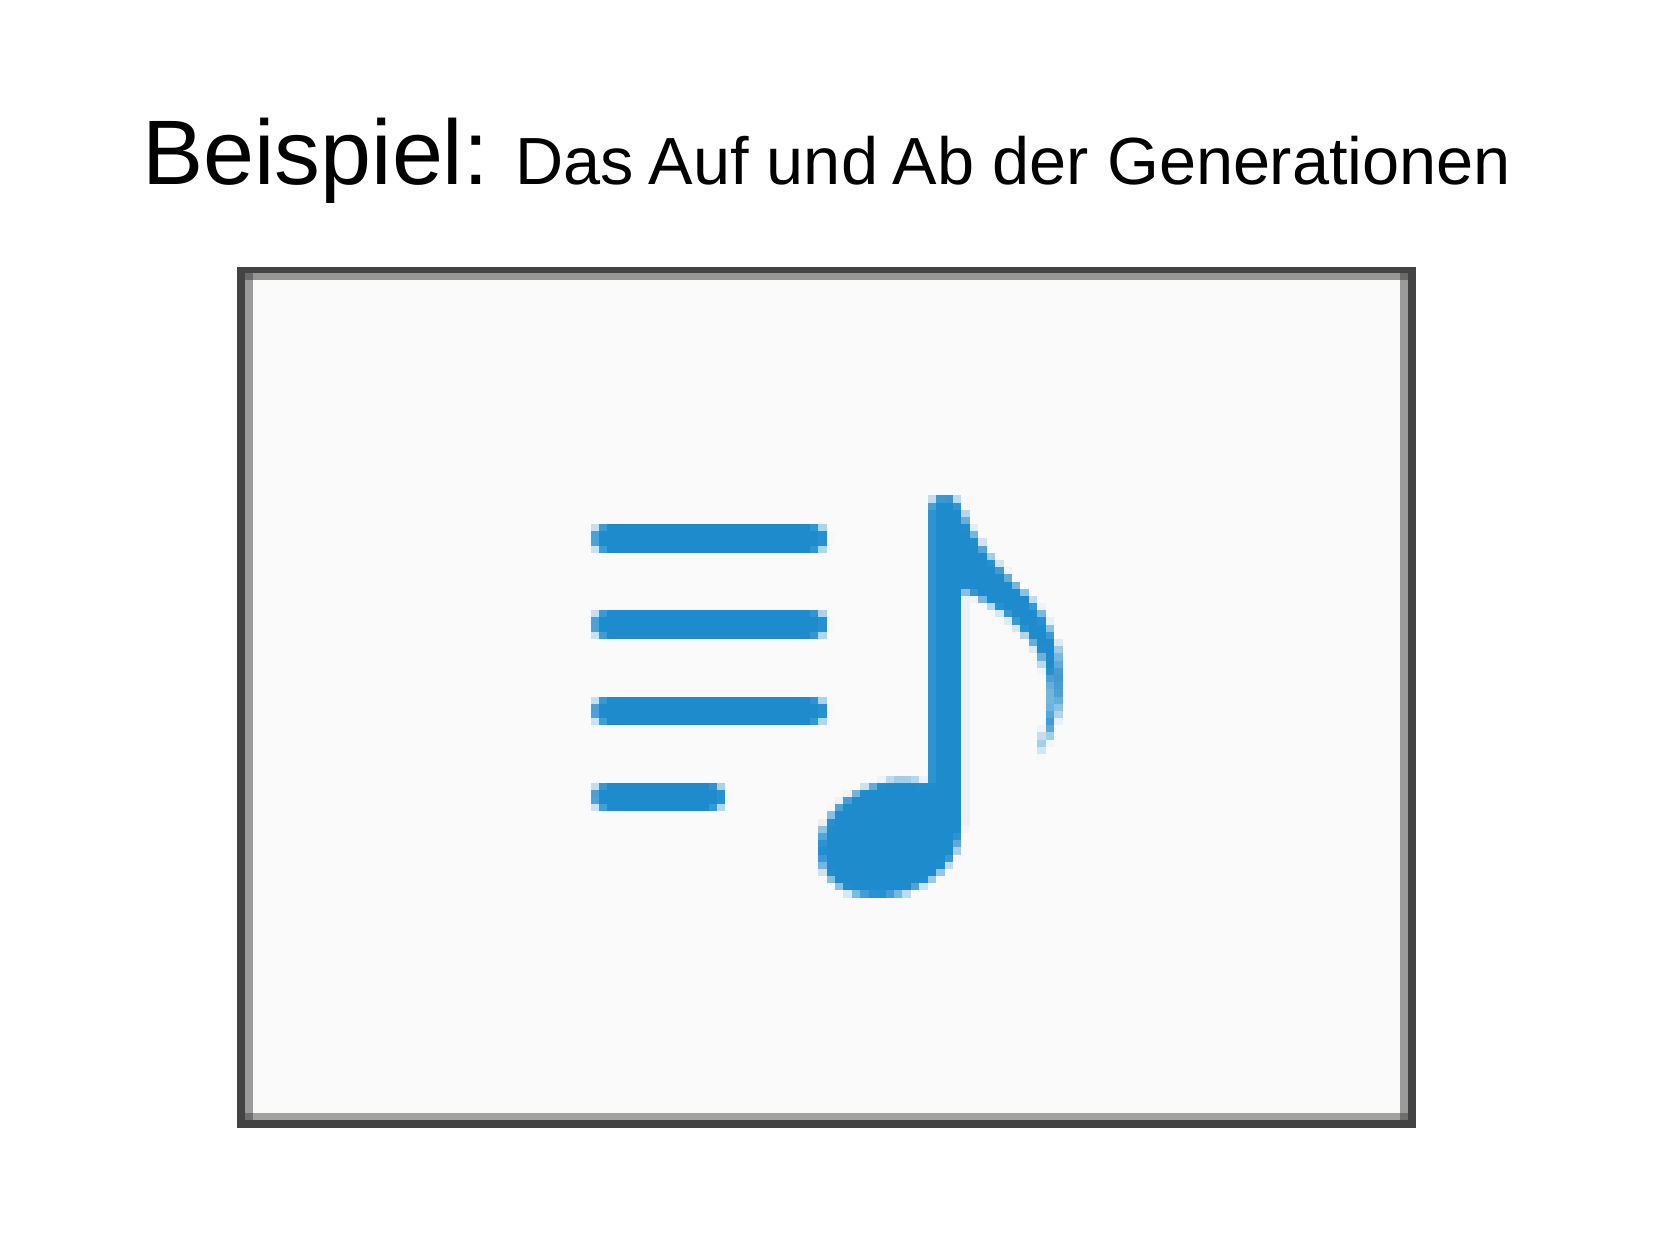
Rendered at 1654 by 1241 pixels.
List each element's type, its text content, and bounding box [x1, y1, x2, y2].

title Beispiel: Das Auf und Ab der Generationen [82, 56, 1571, 250]
text_box [236, 265, 1418, 1129]
